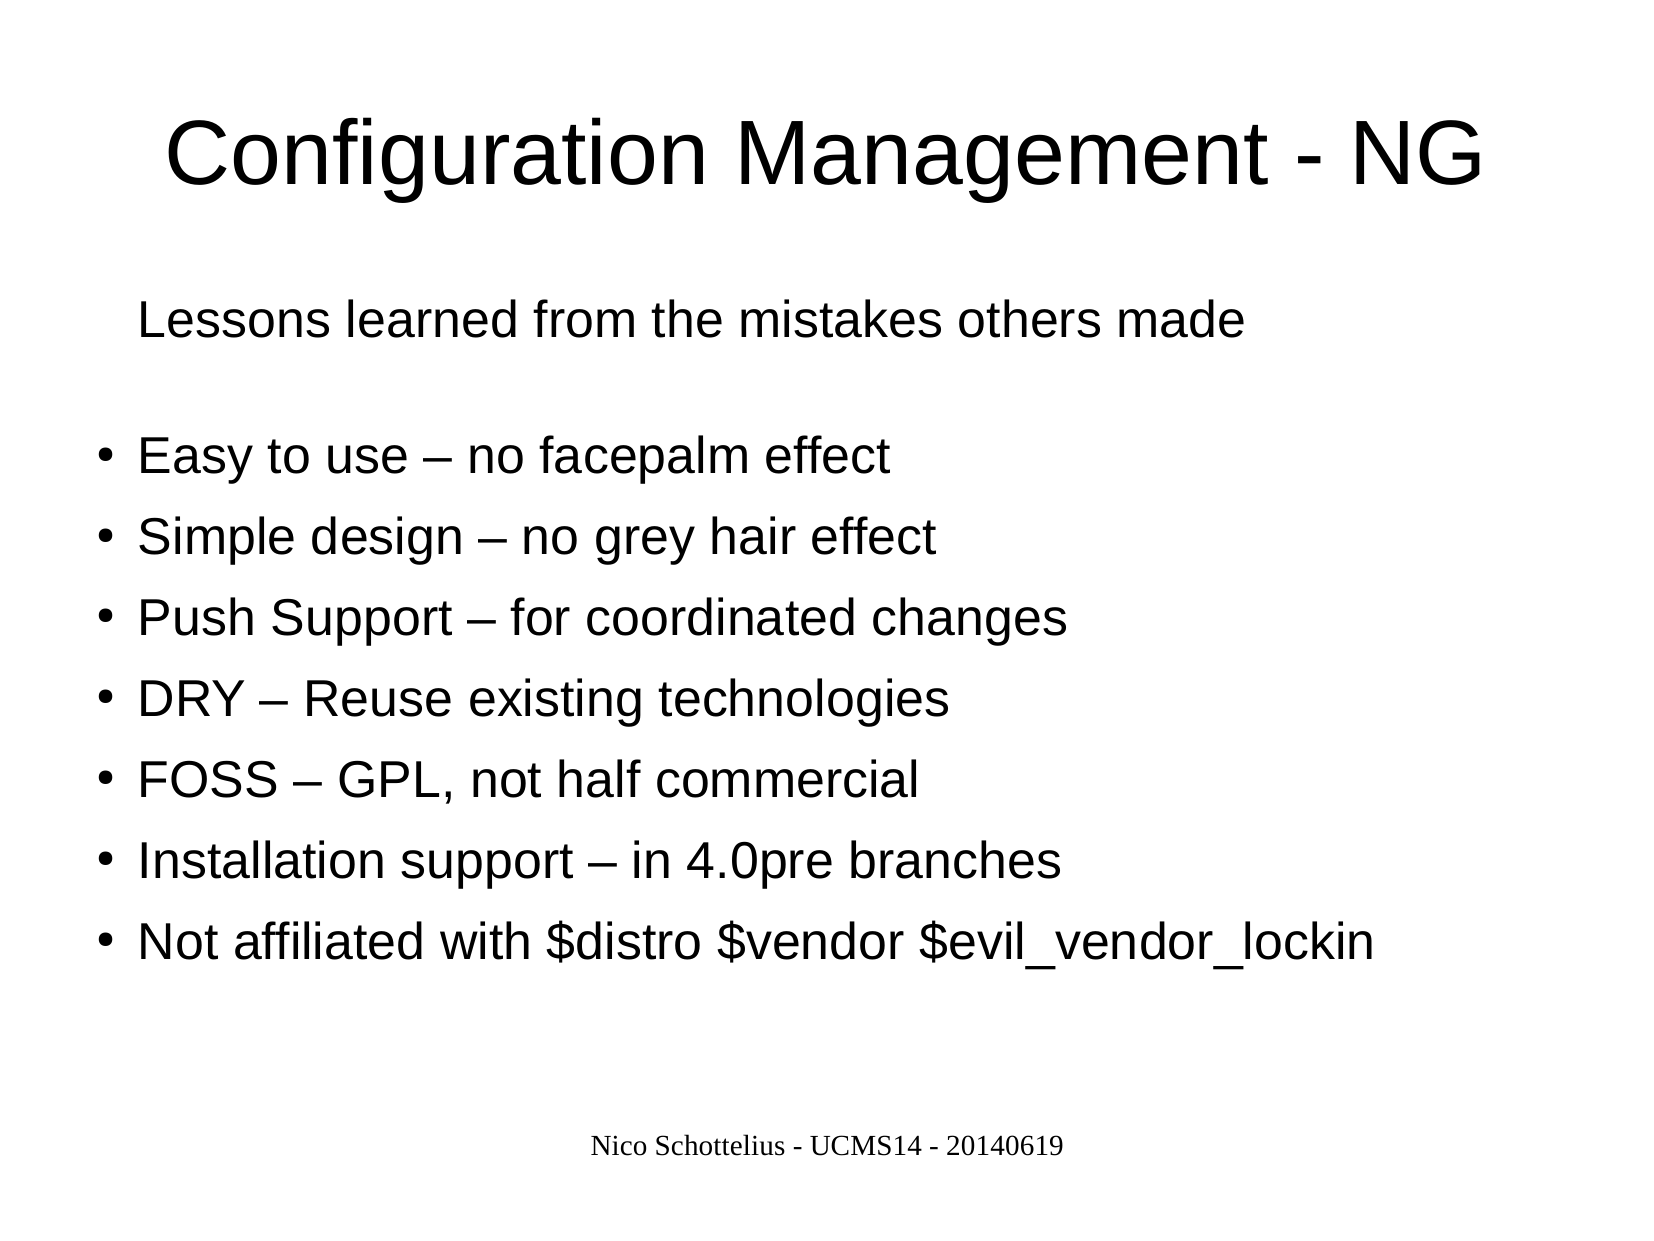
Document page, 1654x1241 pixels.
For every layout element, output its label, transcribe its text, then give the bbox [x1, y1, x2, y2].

list Lessons learned from the mistakes others made Easy to use – no facepalm effect Simple design – no grey hair effect Push Support – for coordinated changes DRY – Reuse existing technologies FOSS – GPL, not half commercial Installation support – in 4.0pre branches Not affiliated with $distro $vendor $evil_vendor_lockin [82, 290, 1538, 977]
title Configuration Management - NG [82, 49, 1571, 257]
